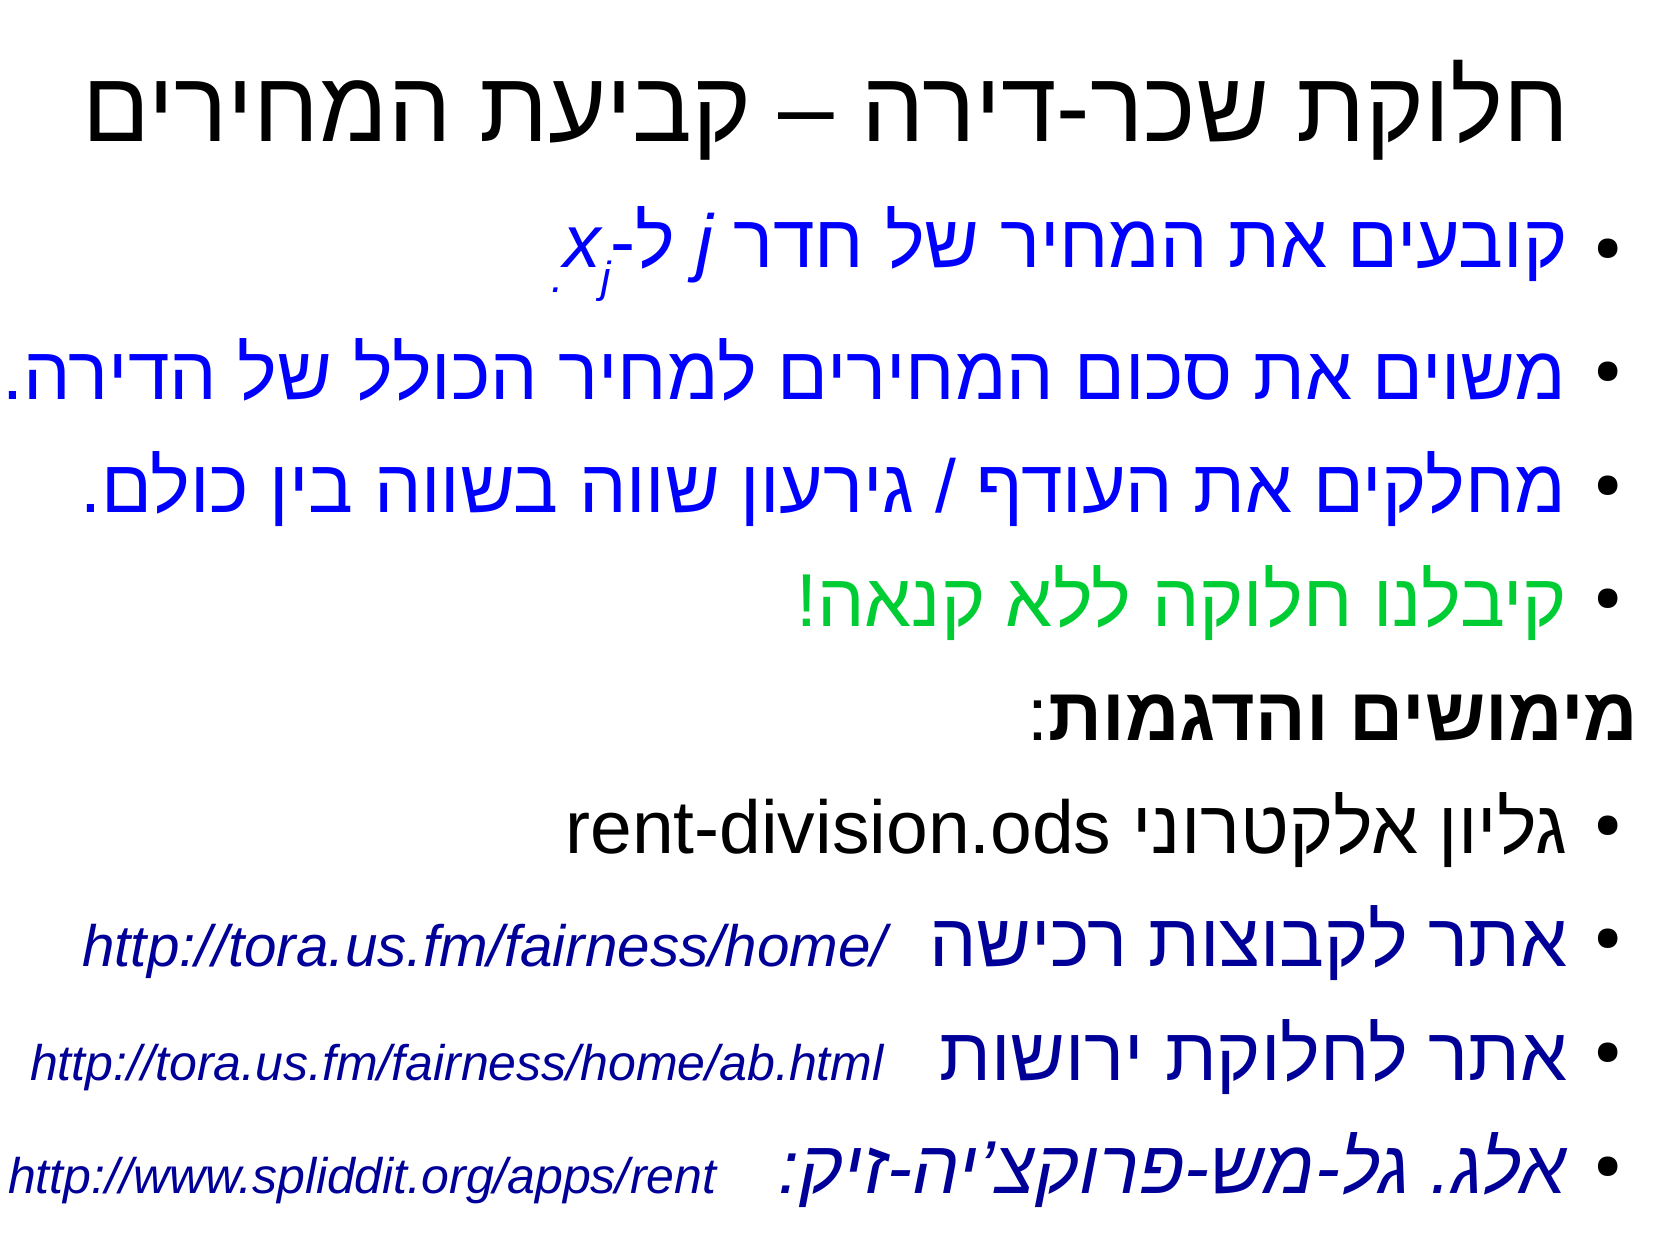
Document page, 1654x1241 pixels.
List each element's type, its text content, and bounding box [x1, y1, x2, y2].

list קובעים את המחיר של חדר j ל-xj. משוים את סכום המחירים למחיר הכולל של הדירה. מחלקים את העודף / גירעון שווה בשווה בין כולם. קיבלנו חלוקה ללא קנאה! מימושים והדגמות: גליון אלקטרוני rent-division.ods אתר לקבוצות רכישה http://tora.us.fm/fairness/home/ אתר לחלוקת ירושות http://tora.us.fm/fairness/home/ab.html אלג. גל-מש-פרוקצ’יה-זיק: http://www.spliddit.org/apps/rent [0, 199, 1639, 1201]
title חלוקת שכר-דירה – קביעת המחירים [0, 0, 1654, 213]
